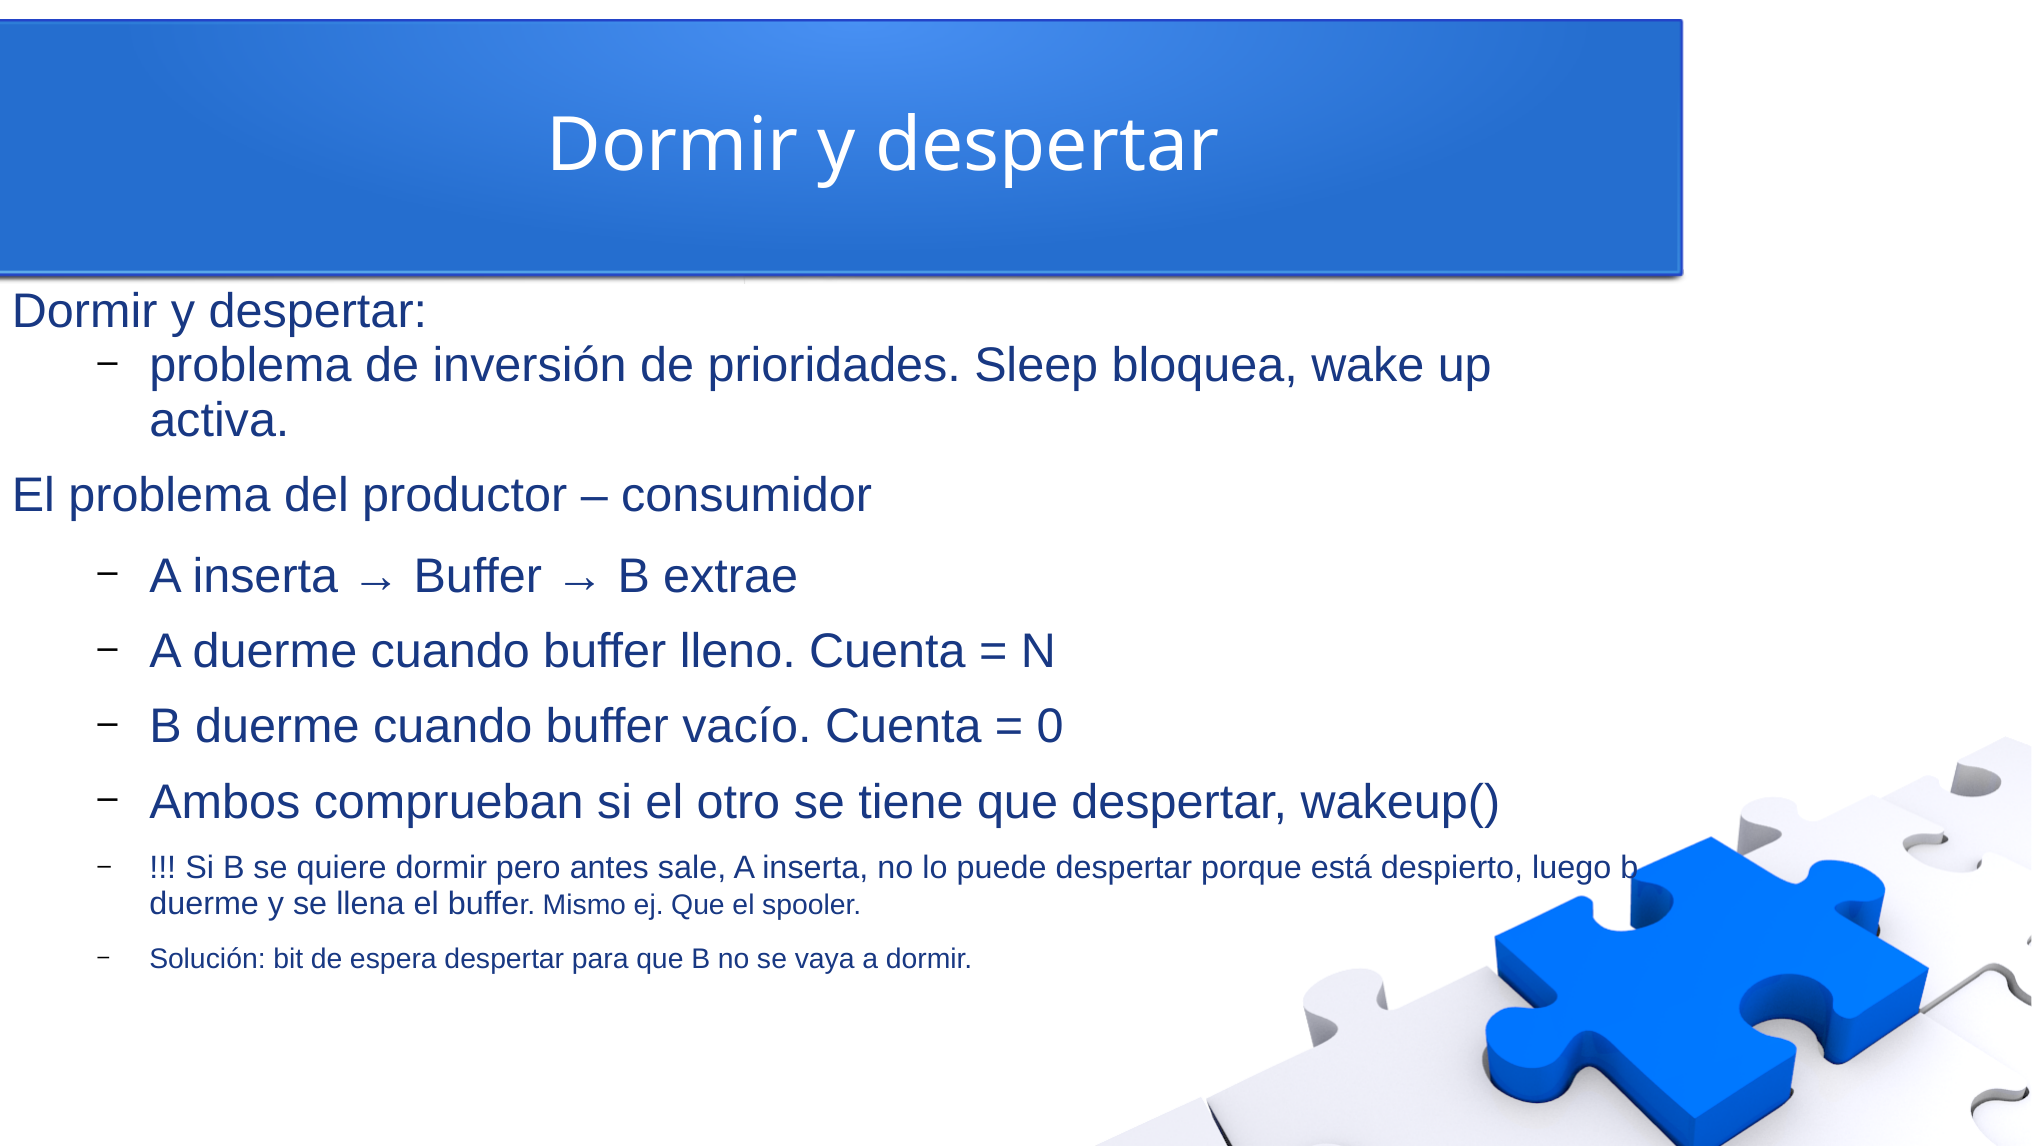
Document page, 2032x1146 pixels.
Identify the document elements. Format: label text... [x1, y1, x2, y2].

picture [1071, 605, 2032, 1146]
title Dormir y despertar [101, 45, 1666, 237]
list Dormir y despertar: problema de inversión de prioridades. Sleep bloquea, wake up activa. El problema del productor – consumidor A inserta → Buffer → B extrae A duerme cuando buffer lleno. Cuenta = N B duerme cuando buffer vacío. Cuenta = 0 Ambos comprueban si el otro se tiene que despertar, wakeup() !!! Si B se quiere dormir pero antes sale, A inserta, no lo puede despertar porque está despierto, luego b duerme y se llena el buffer. Mismo ej. Que el spooler. Solución: bit de espera despertar para que B no se vaya a dormir. [11, 283, 1642, 981]
picture [0, 19, 1689, 284]
